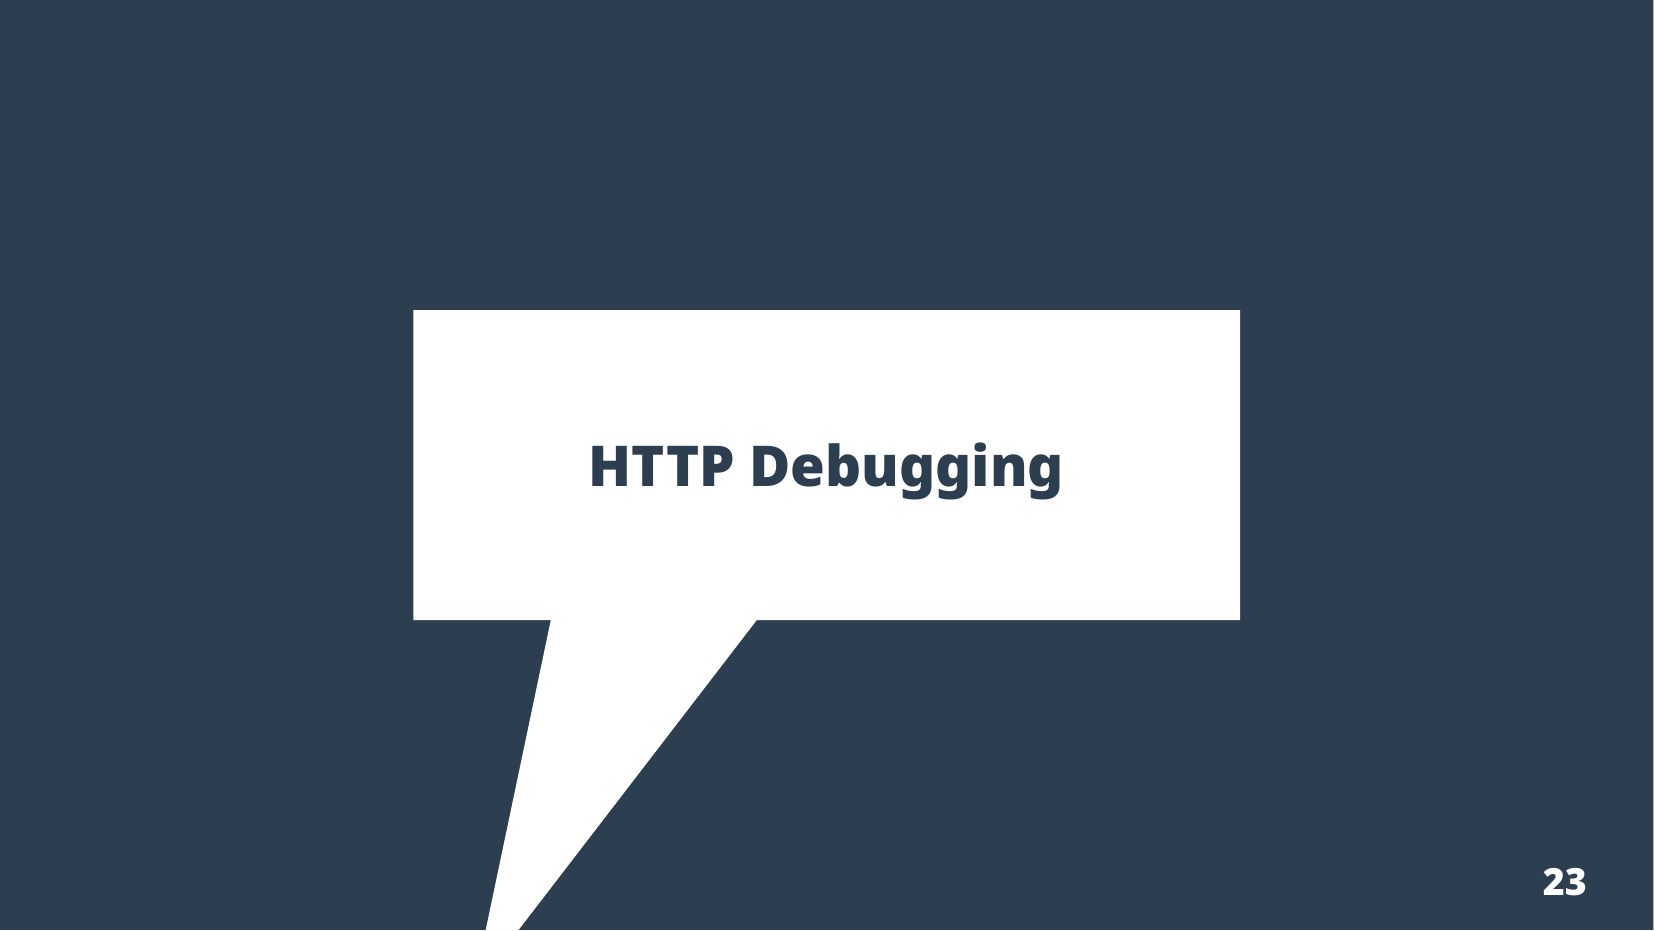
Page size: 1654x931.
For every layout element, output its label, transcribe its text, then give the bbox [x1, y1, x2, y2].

title HTTP Debugging [442, 332, 1211, 598]
